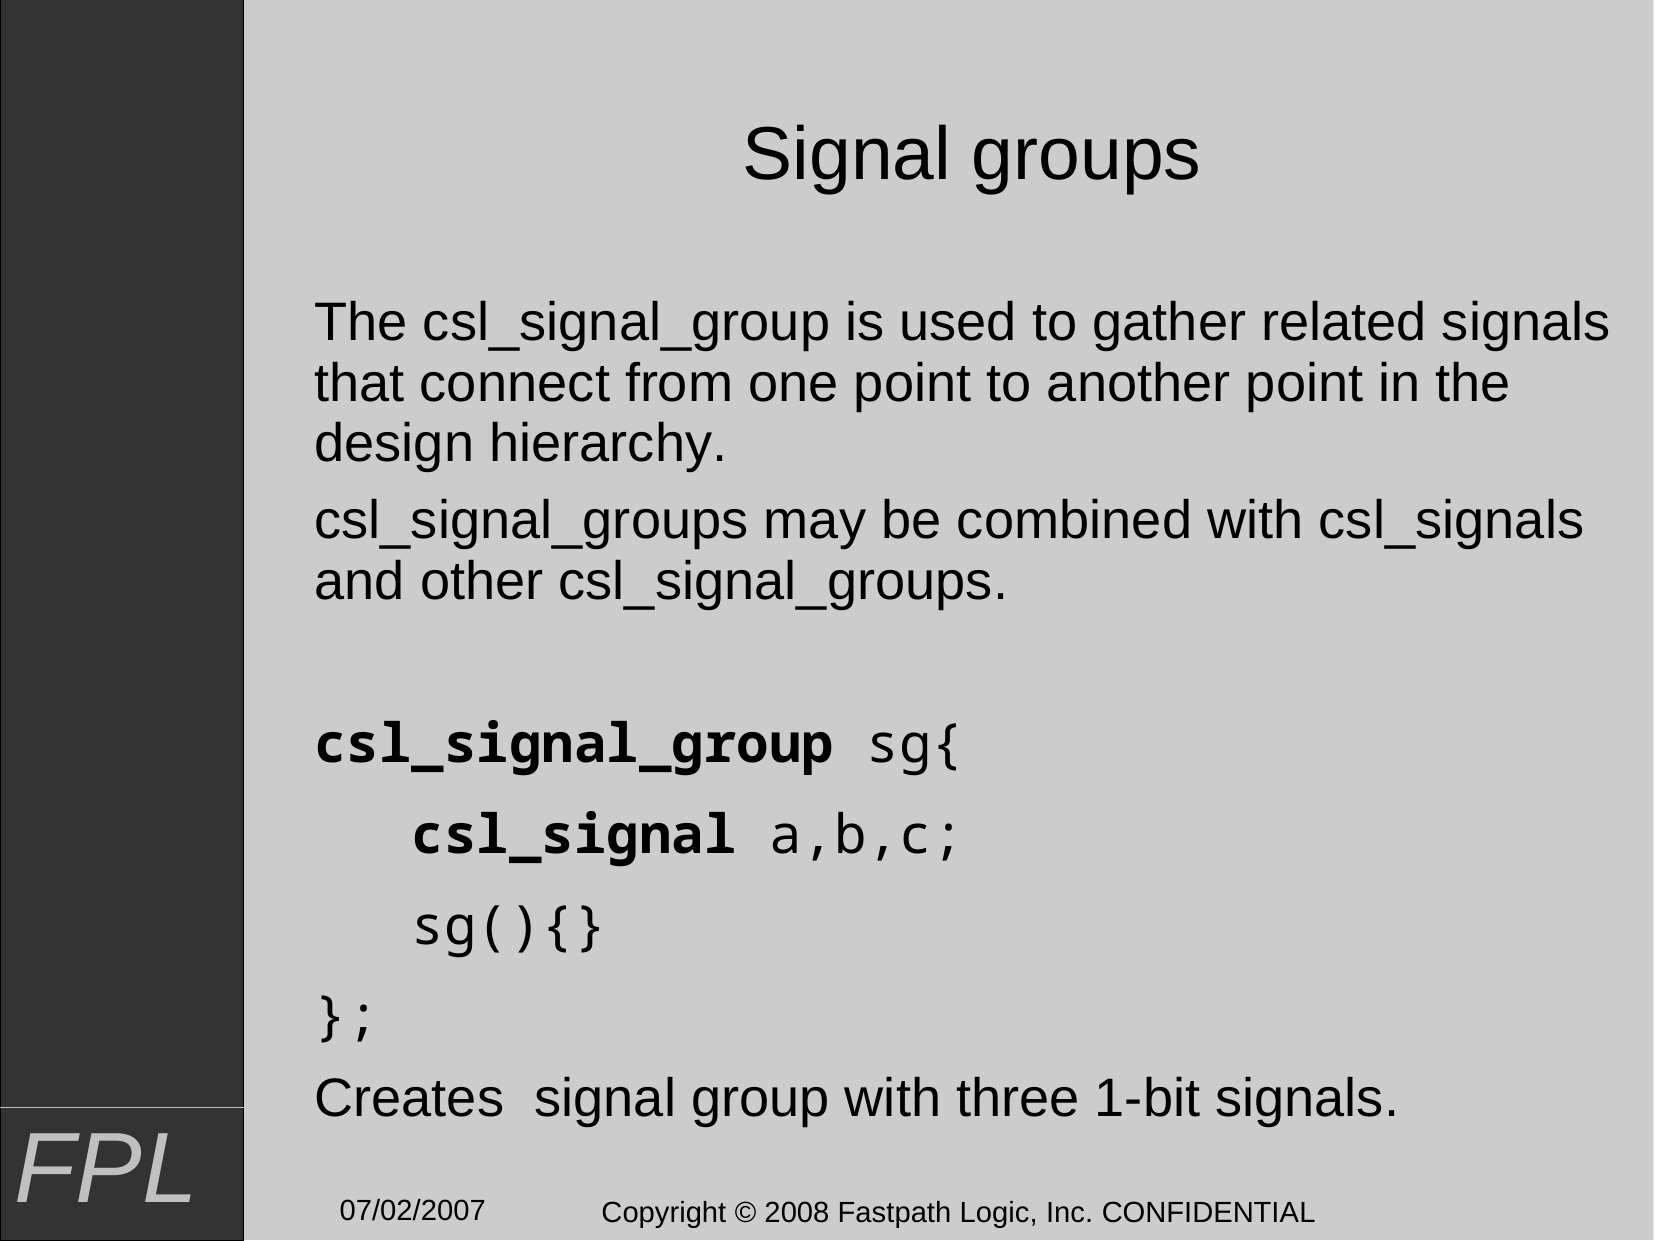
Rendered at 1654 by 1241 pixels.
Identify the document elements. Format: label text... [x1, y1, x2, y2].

title Signal groups [421, 45, 1524, 256]
subtitle The csl_signal_group is used to gather related signals that connect from one point to another point in the design hierarchy. csl_signal_groups may be combined with csl_signals and other csl_signal_groups. csl_signal_group sg{ csl_signal a,b,c; sg(){} }; Creates signal group with three 1-bit signals. [314, 256, 1627, 1163]
